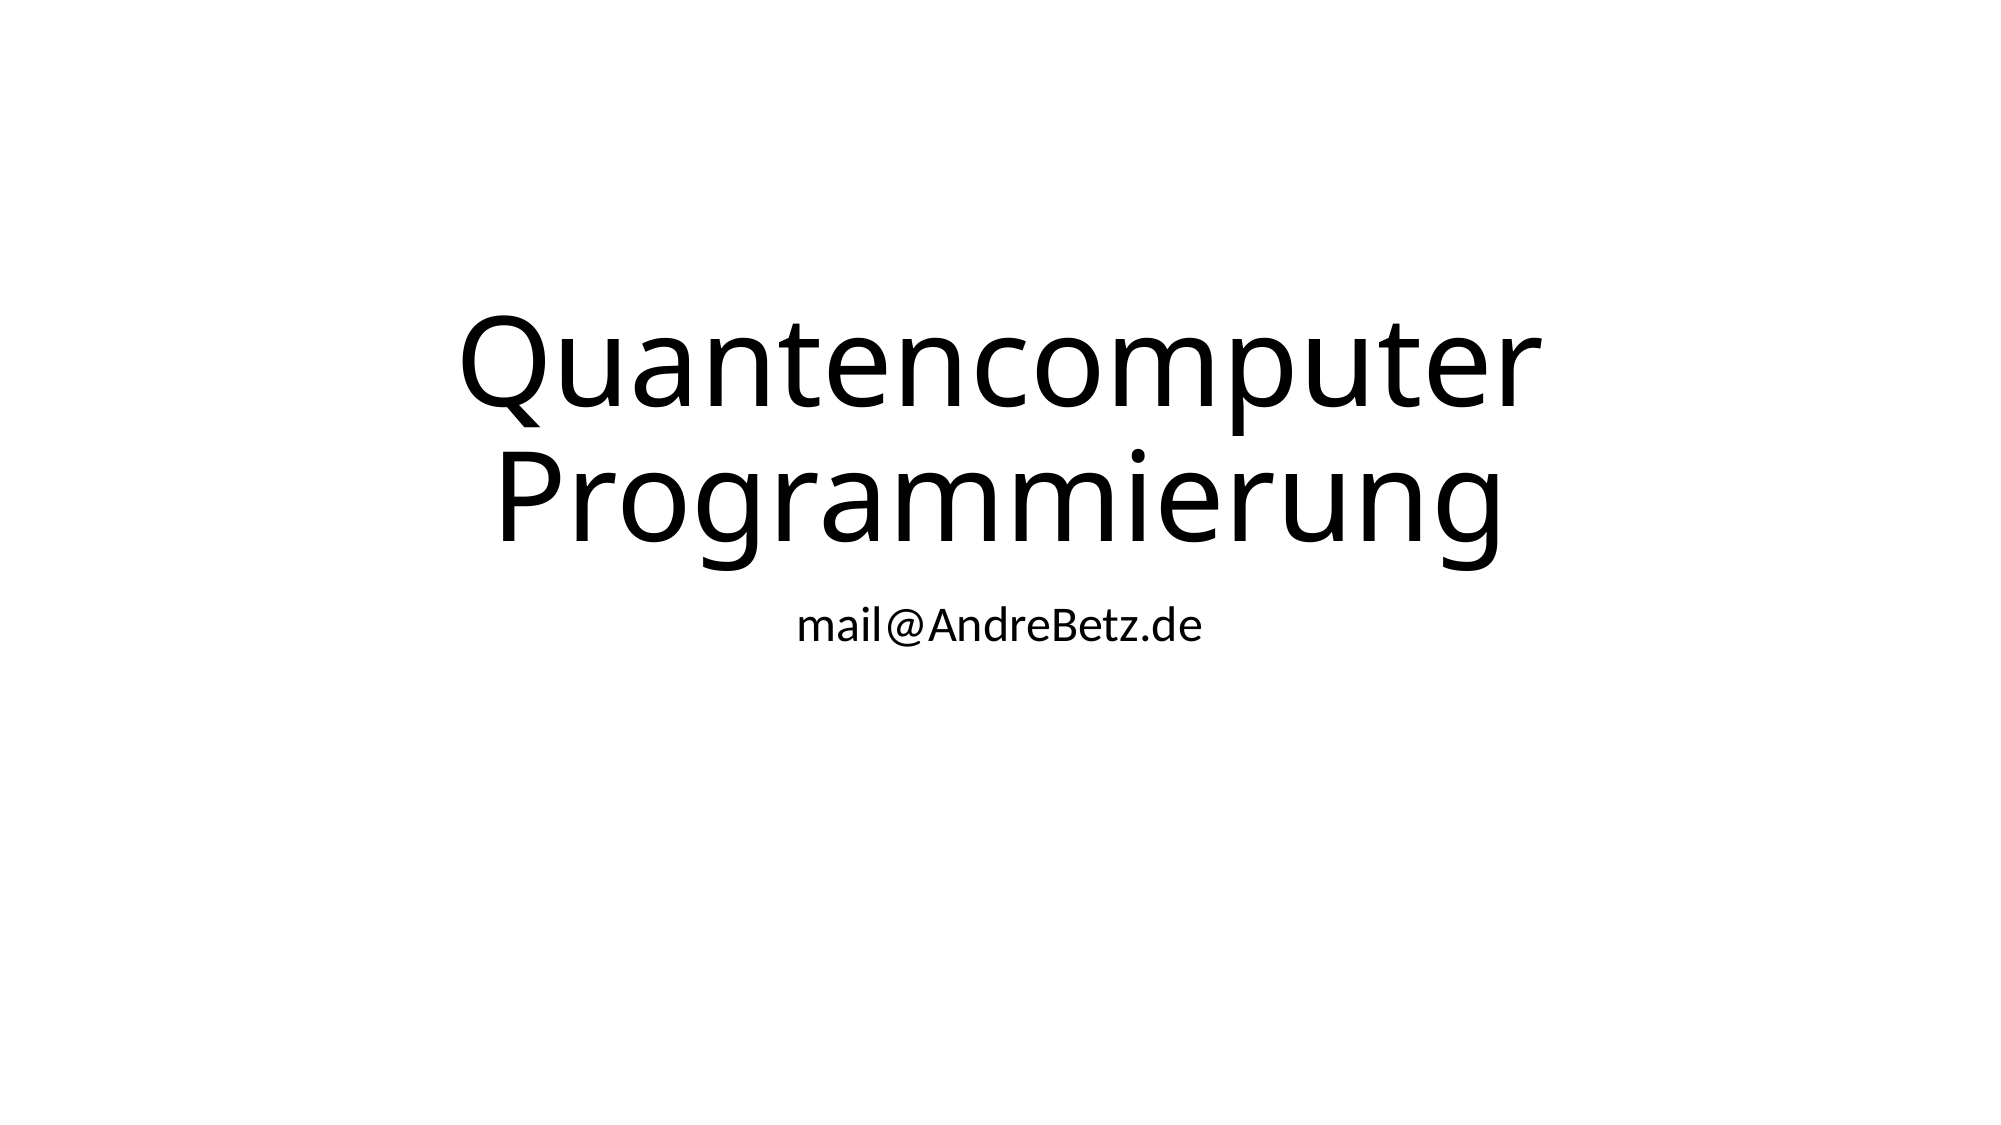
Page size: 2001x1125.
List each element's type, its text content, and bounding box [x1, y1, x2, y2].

subtitle mail@AndreBetz.de [249, 590, 1750, 863]
title Quantencomputer Programmierung [249, 184, 1750, 576]
